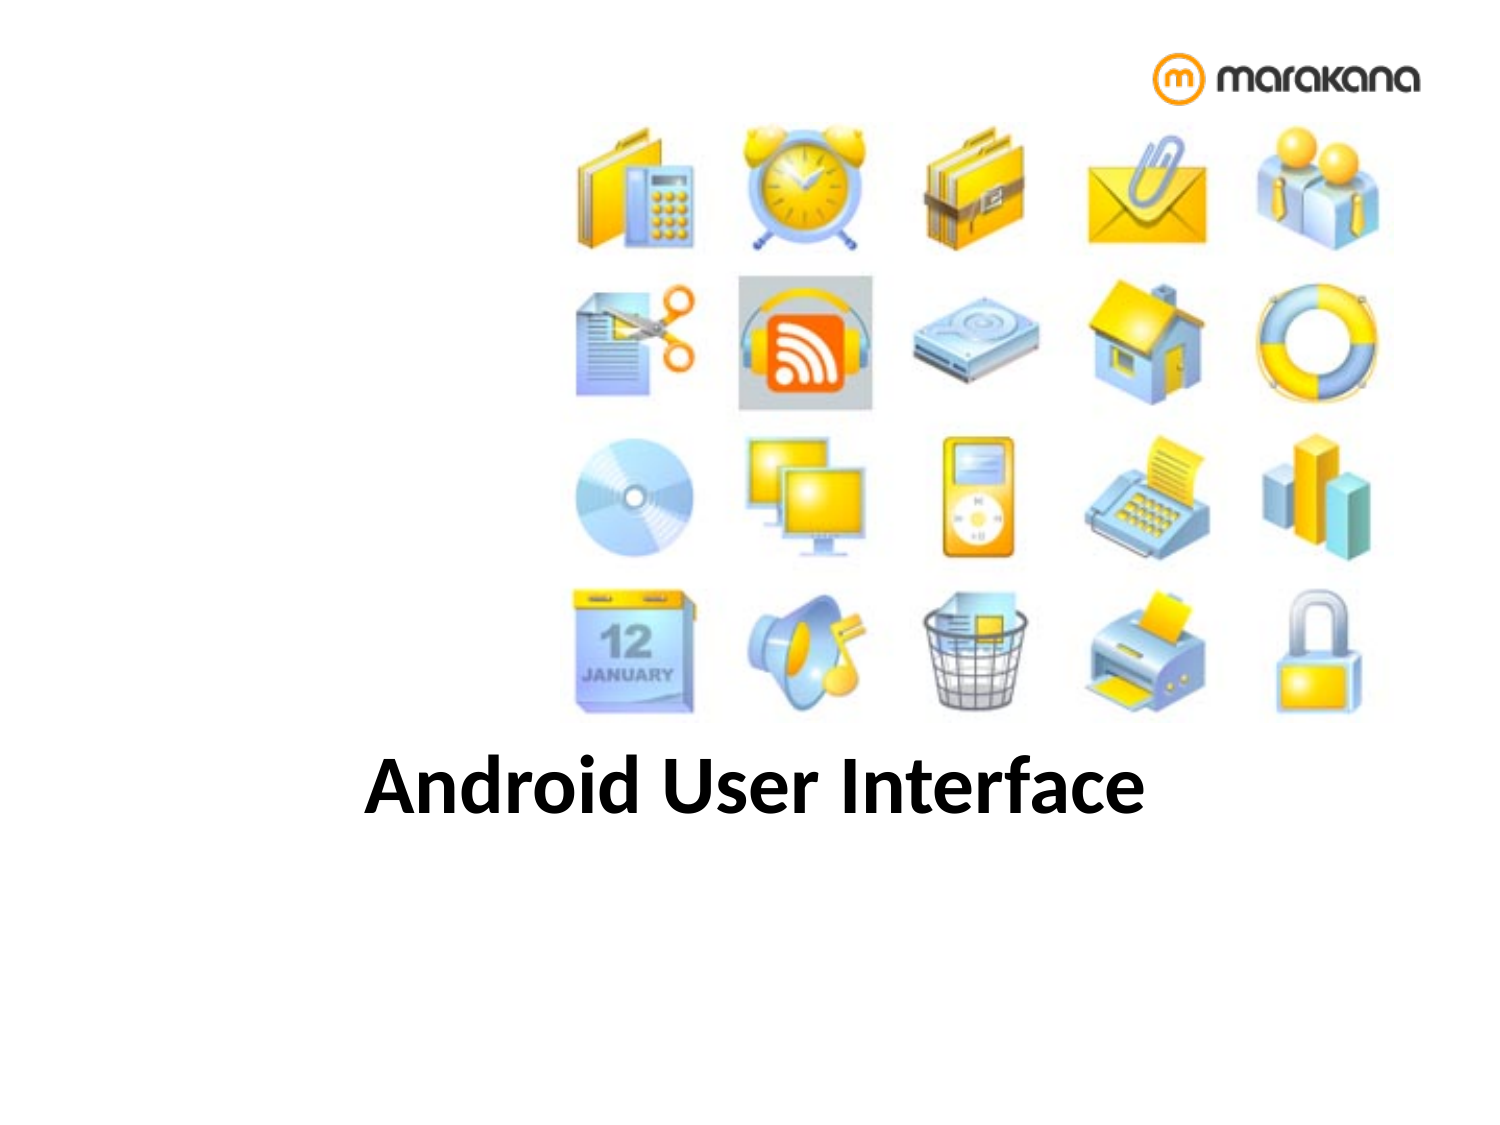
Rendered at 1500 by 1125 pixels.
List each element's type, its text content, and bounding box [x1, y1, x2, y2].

title Android User Interface [118, 722, 1394, 947]
picture [1149, 45, 1425, 114]
picture [560, 122, 1394, 723]
